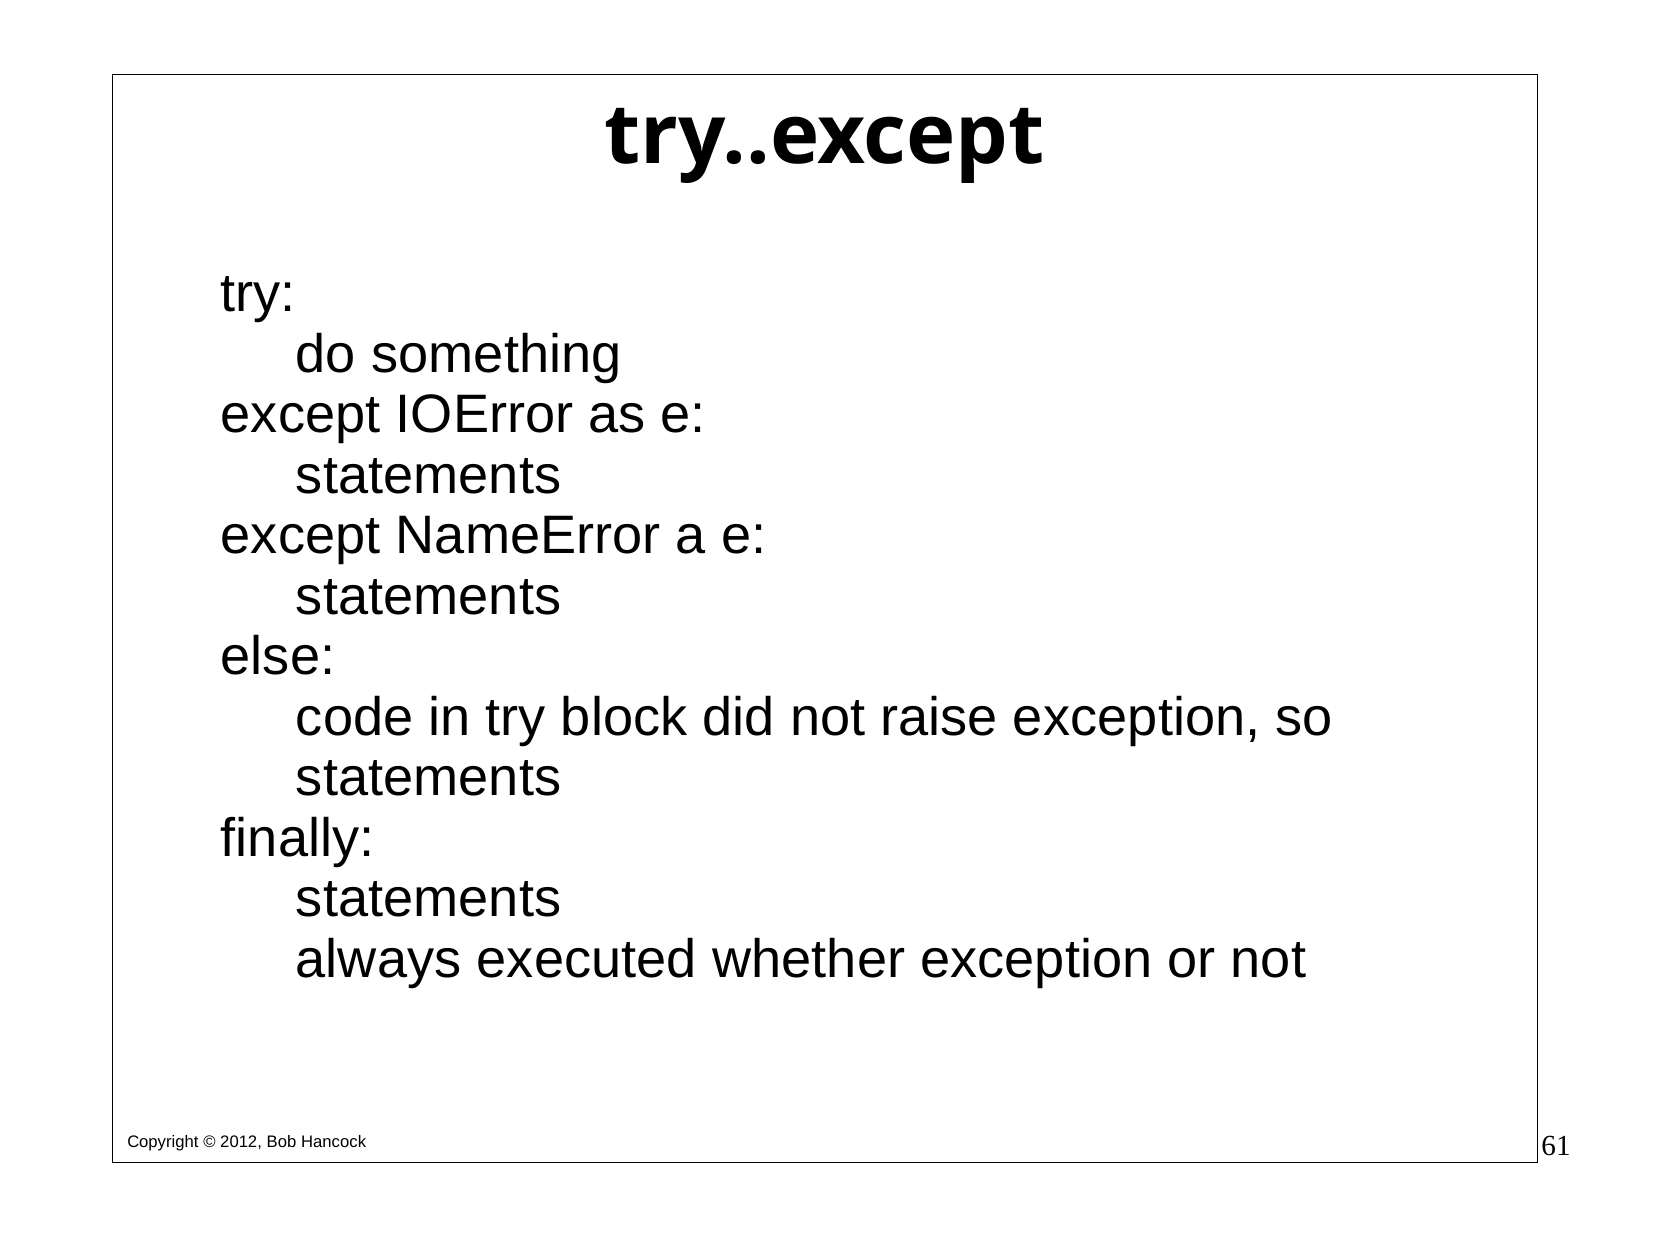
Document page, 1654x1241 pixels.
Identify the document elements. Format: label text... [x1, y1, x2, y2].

title try..except [112, 75, 1538, 188]
text_box Copyright © 2012, Bob Hancock [112, 1125, 382, 1159]
list try: do something except IOError as e: statements except NameError a e: statements else: code in try block did not raise exception, so statements finally: statements always executed whether exception or not [150, 262, 1501, 1126]
